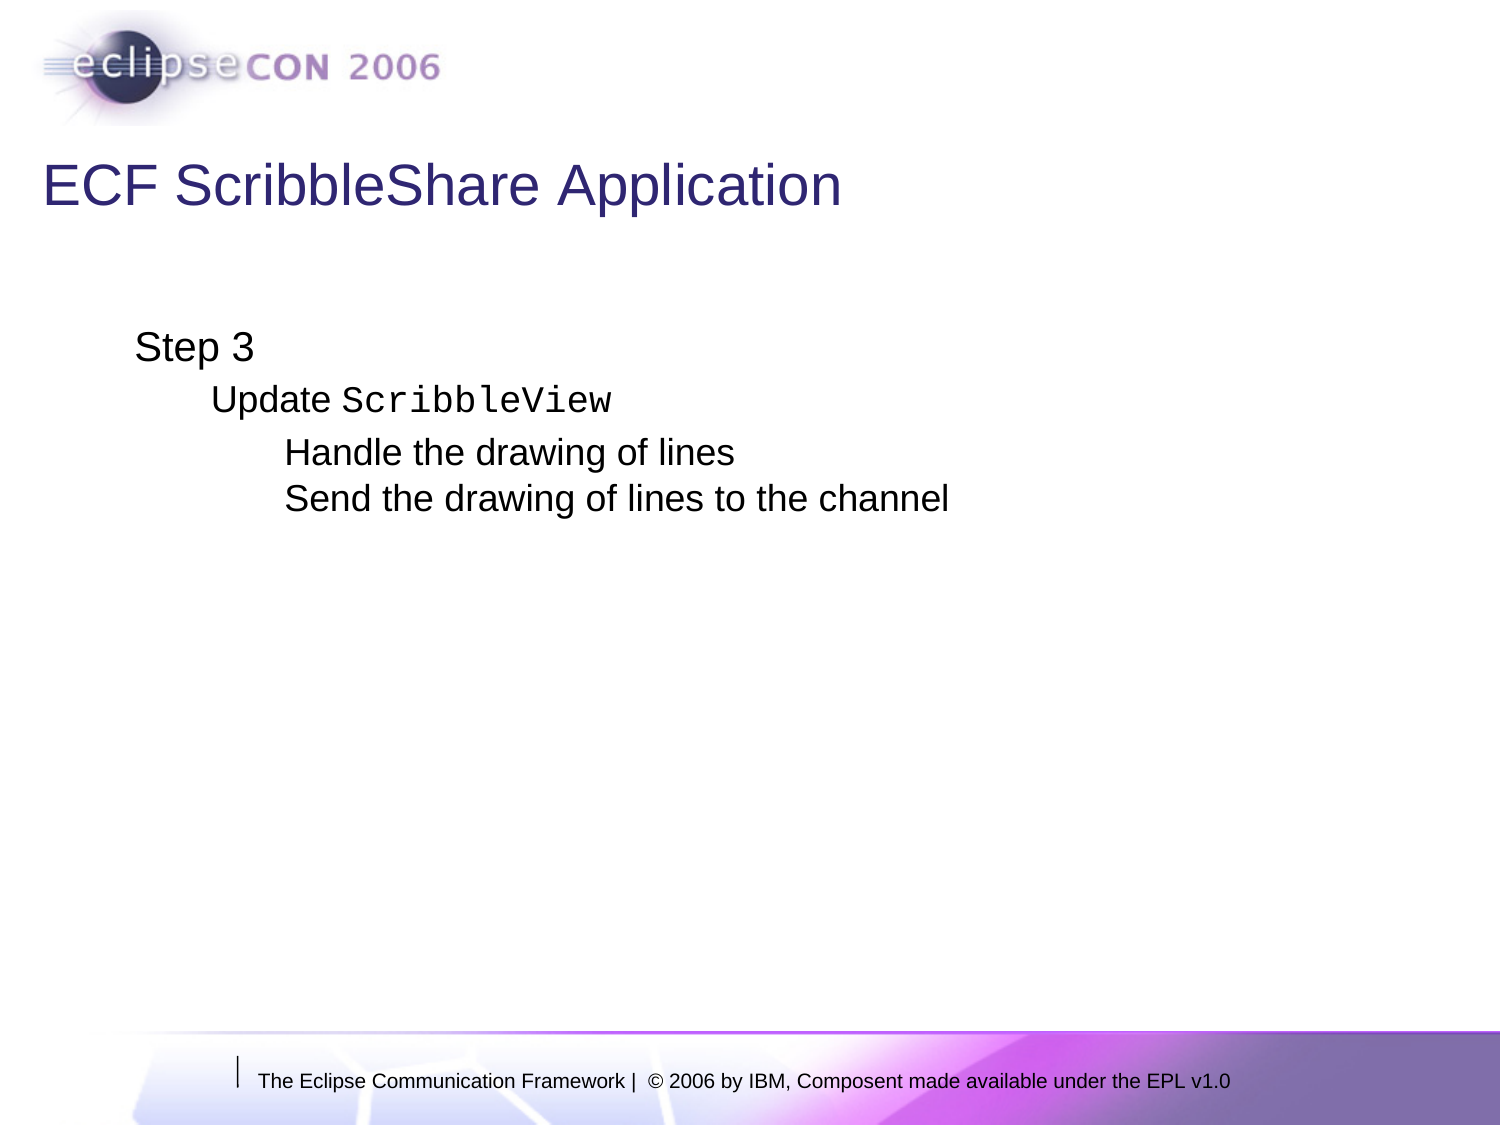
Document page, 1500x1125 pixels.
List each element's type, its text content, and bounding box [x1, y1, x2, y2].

picture [31, 10, 1040, 126]
picture [0, 1031, 1500, 1125]
title ECF ScribbleShare Application [27, 157, 1500, 248]
list Step 3 Update ScribbleView Handle the drawing of lines Send the drawing of lines to the channel [119, 321, 1500, 1027]
